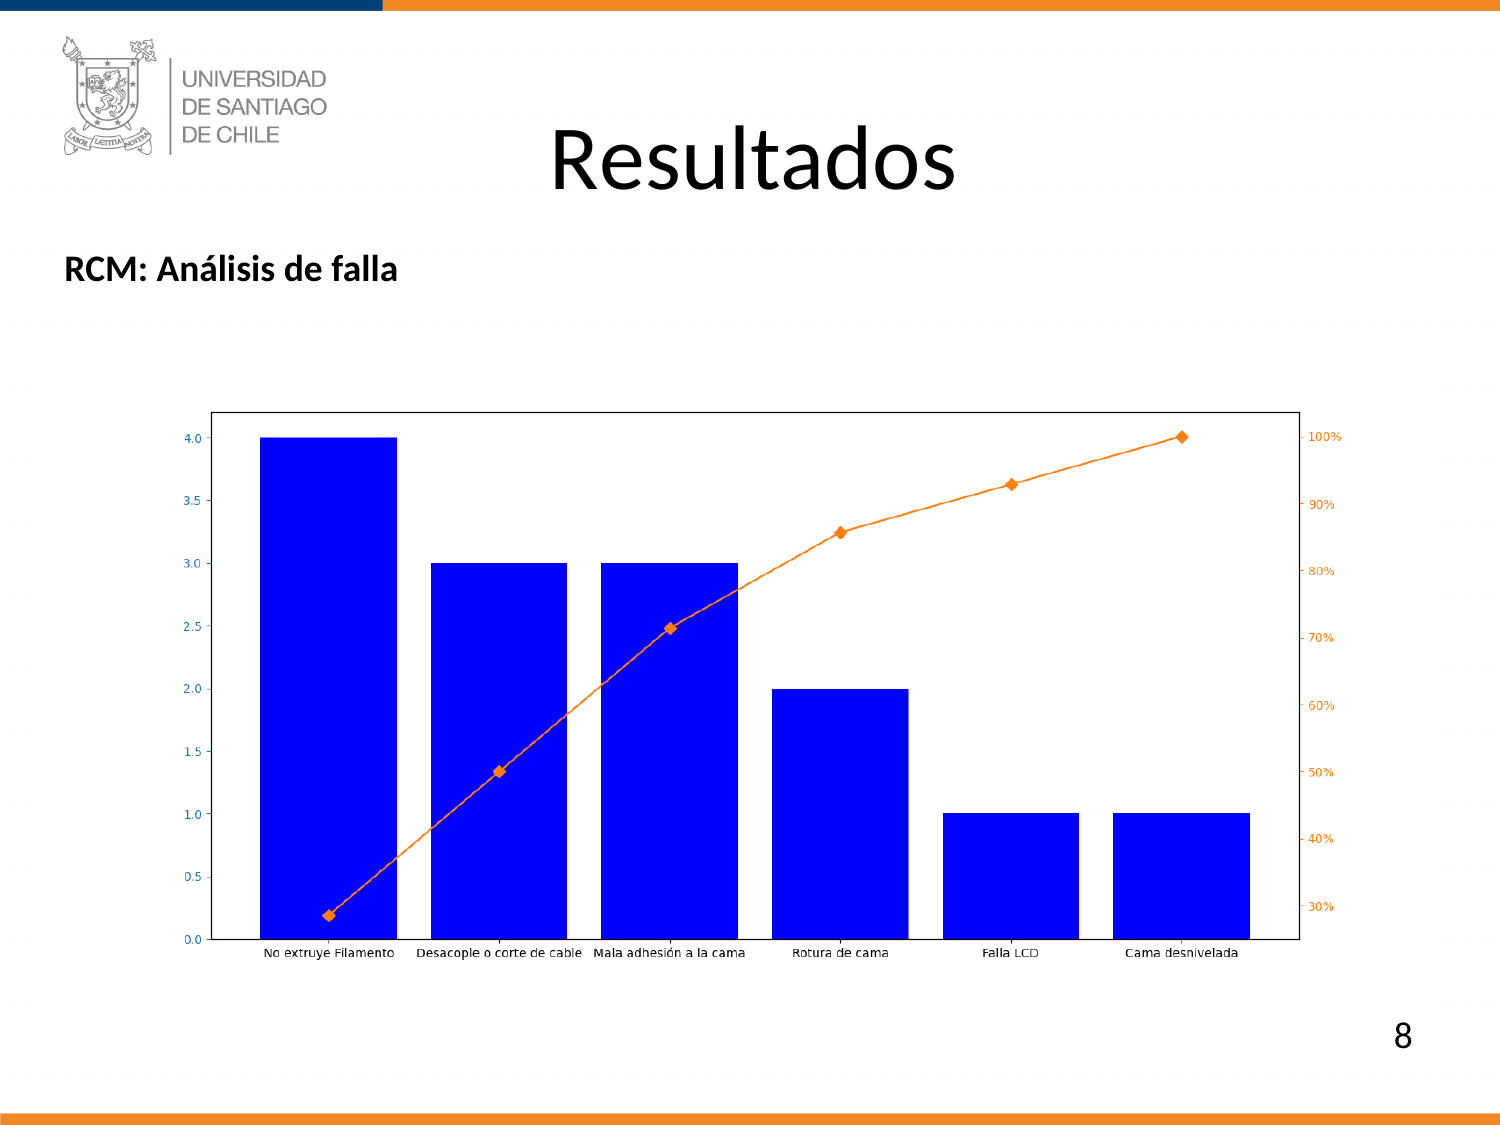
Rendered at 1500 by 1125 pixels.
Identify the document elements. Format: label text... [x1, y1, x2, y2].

text_box RCM: Análisis de falla [49, 236, 1252, 330]
picture [0, 0, 1500, 1125]
title Resultados [79, 59, 1430, 247]
text_box <número> [1379, 1003, 1500, 1064]
